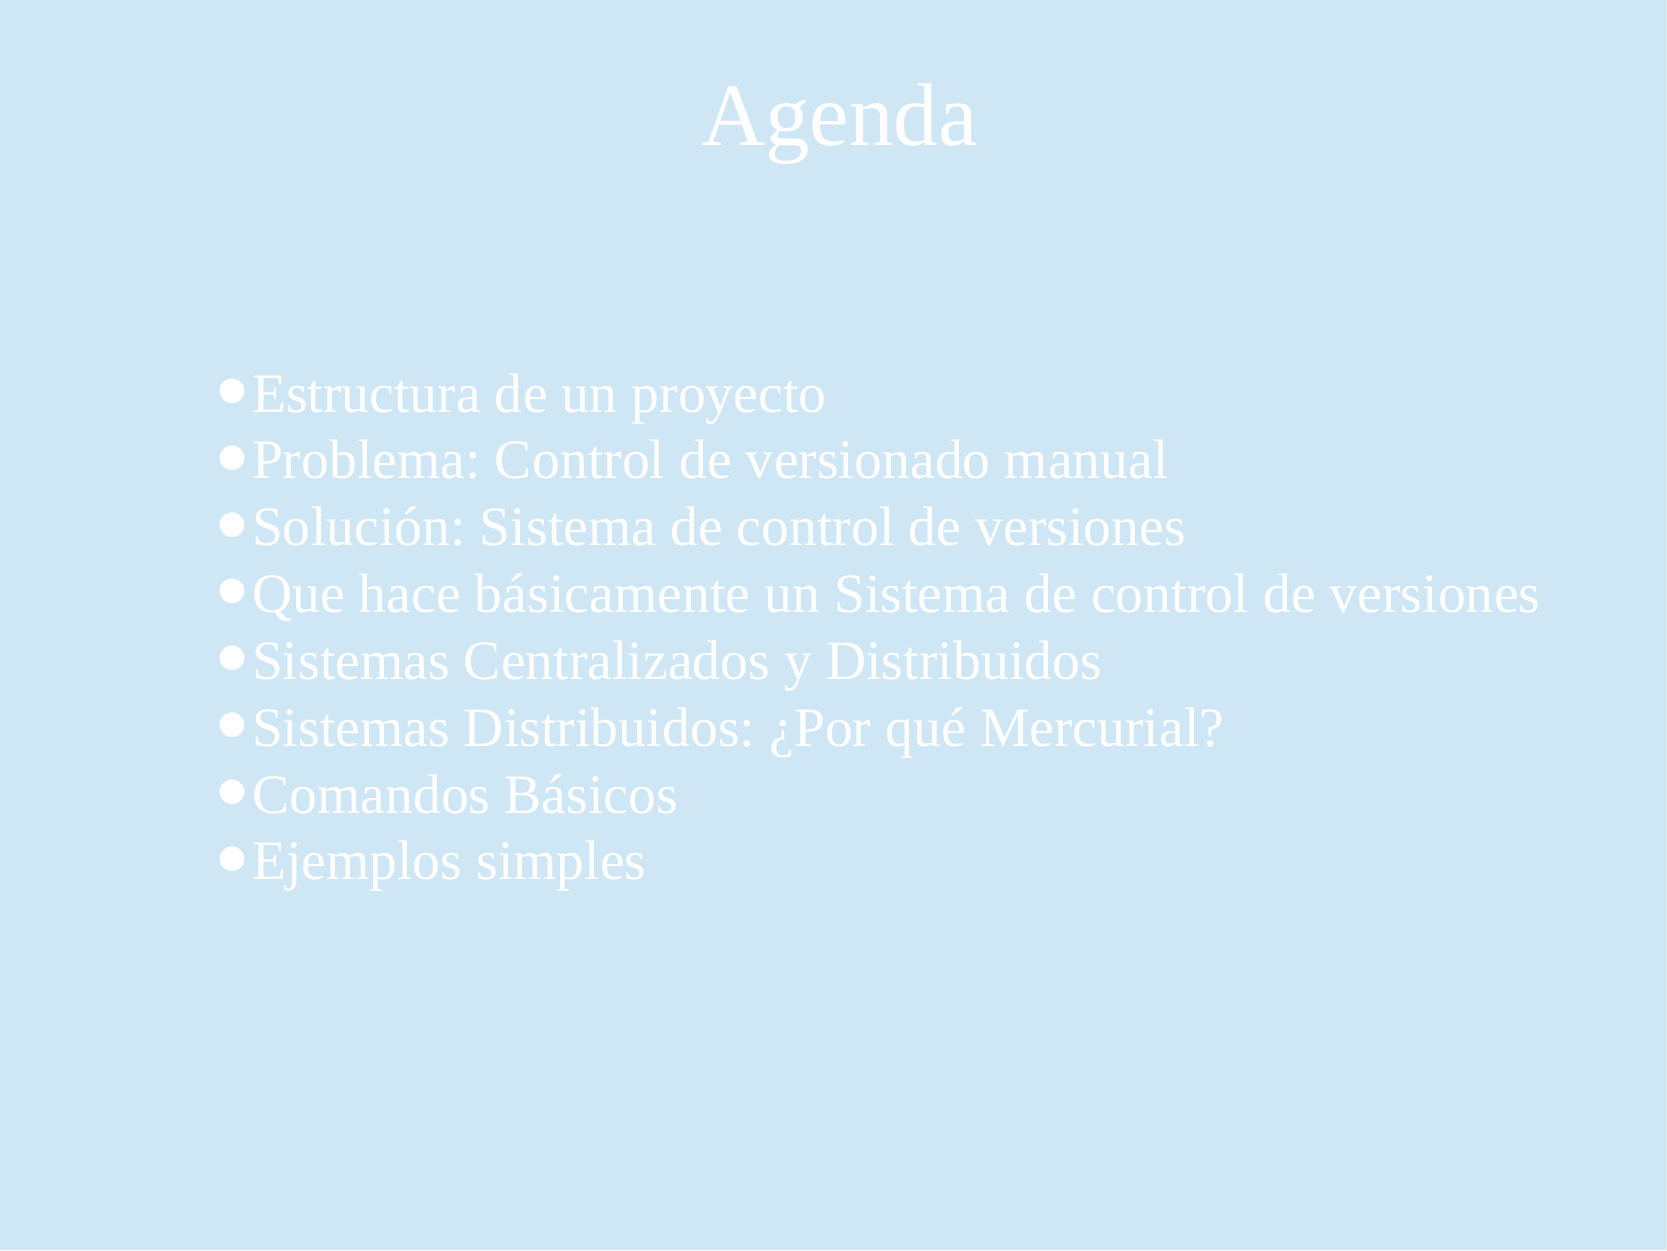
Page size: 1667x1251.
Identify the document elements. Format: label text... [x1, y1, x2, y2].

title Agenda [50, 50, 1630, 213]
list Estructura de un proyecto Problema: Control de versionado manual Solución: Sistema de control de versiones Que hace básicamente un Sistema de control de versiones Sistemas Centralizados y Distribuidos Sistemas Distribuidos: ¿Por qué Mercurial? Comandos Básicos Ejemplos simples [183, 350, 1584, 920]
